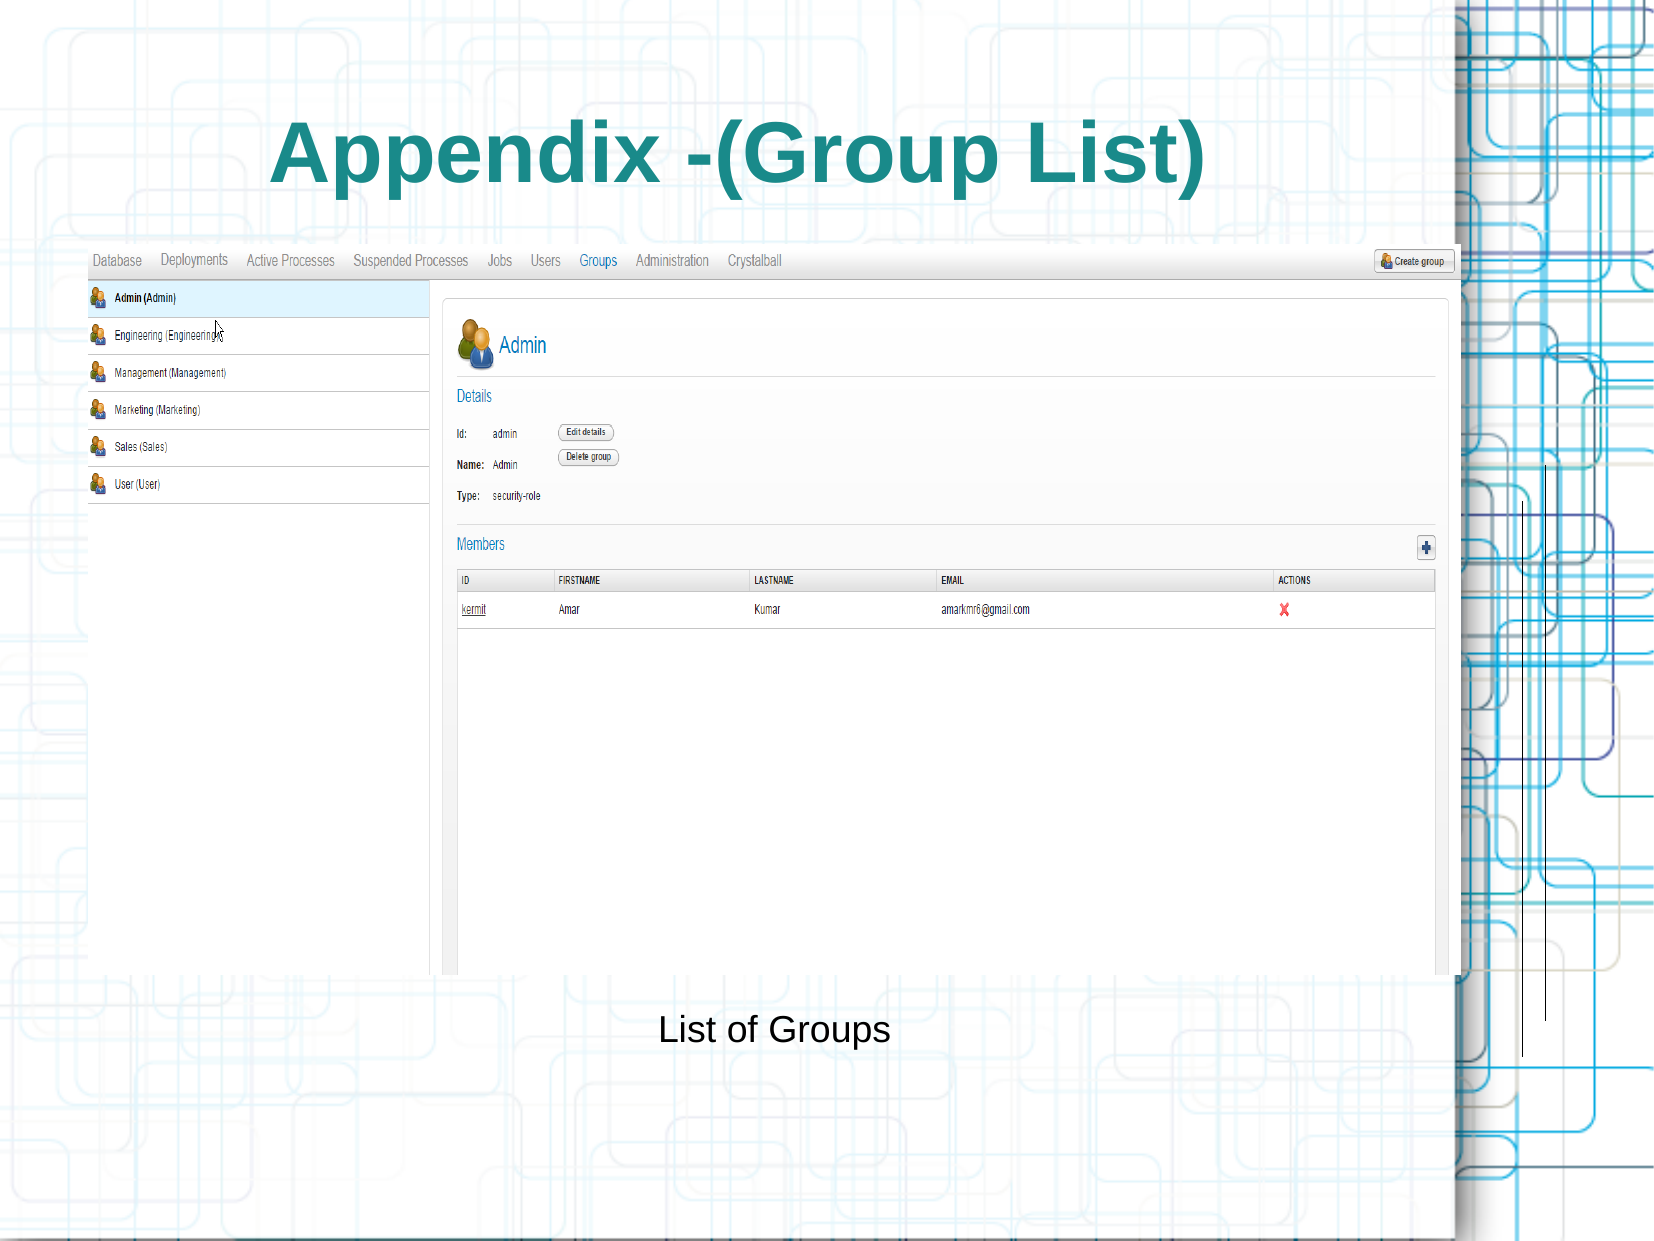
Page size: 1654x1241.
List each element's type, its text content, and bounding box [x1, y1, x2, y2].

title Appendix -(Group List) [59, 49, 1418, 257]
picture [0, 0, 1654, 1241]
text_box [59, 326, 1548, 1145]
